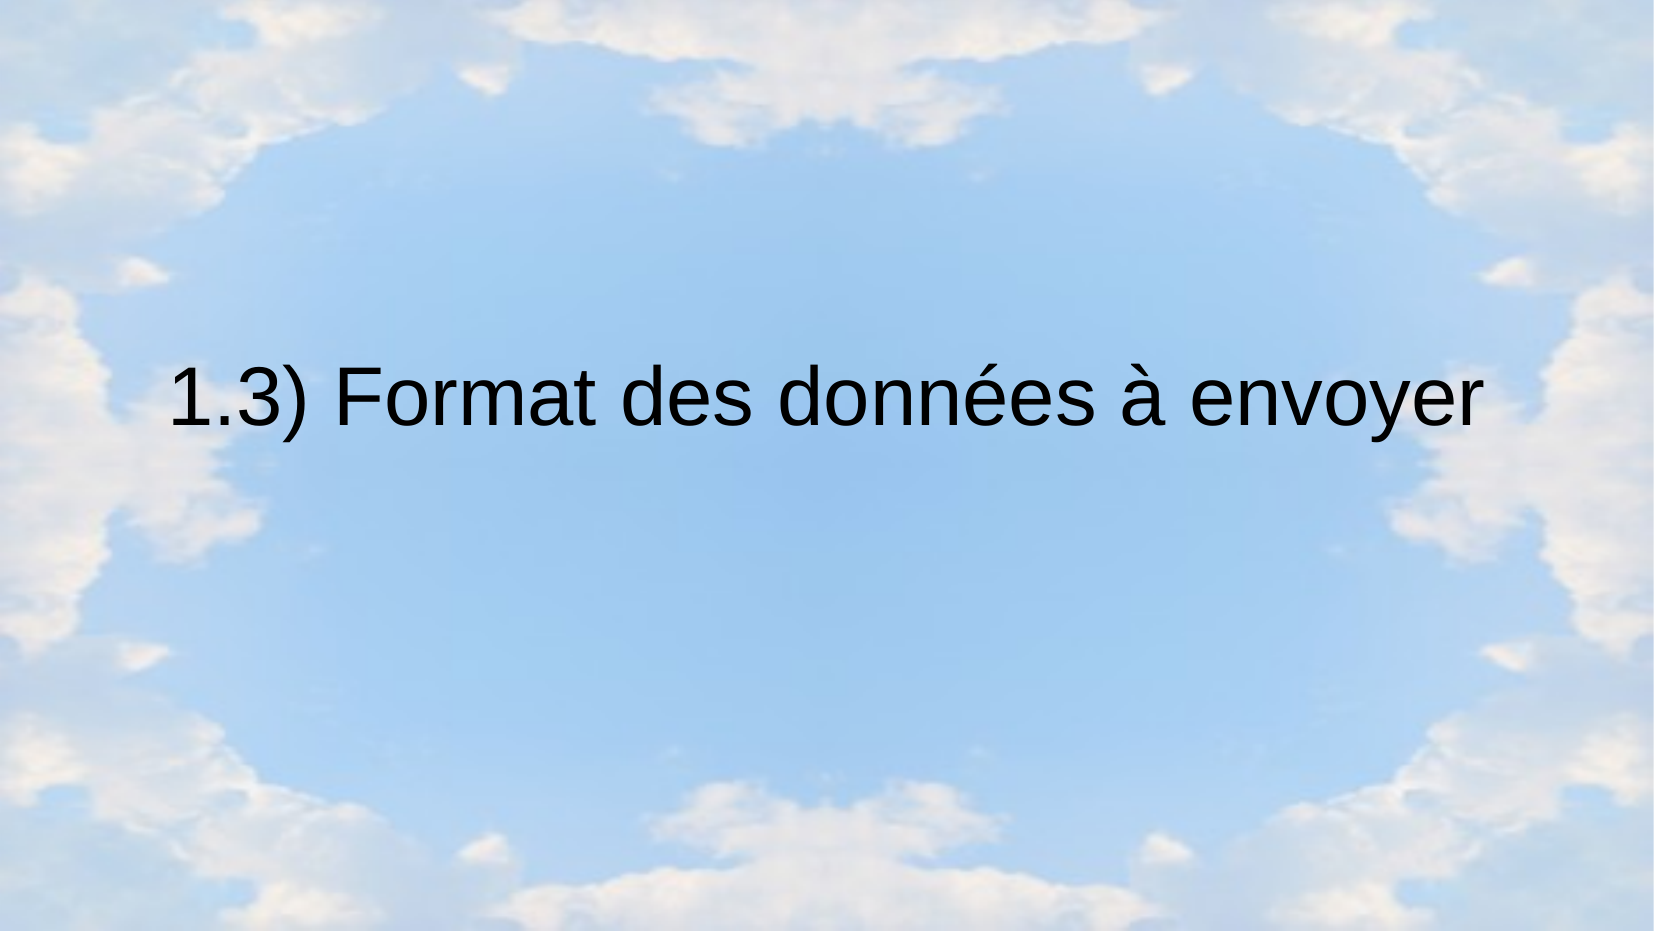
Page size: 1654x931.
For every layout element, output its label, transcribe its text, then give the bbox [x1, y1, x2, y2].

picture [0, 0, 1654, 931]
subtitle 1.3) Format des données à envoyer [82, 37, 1571, 757]
